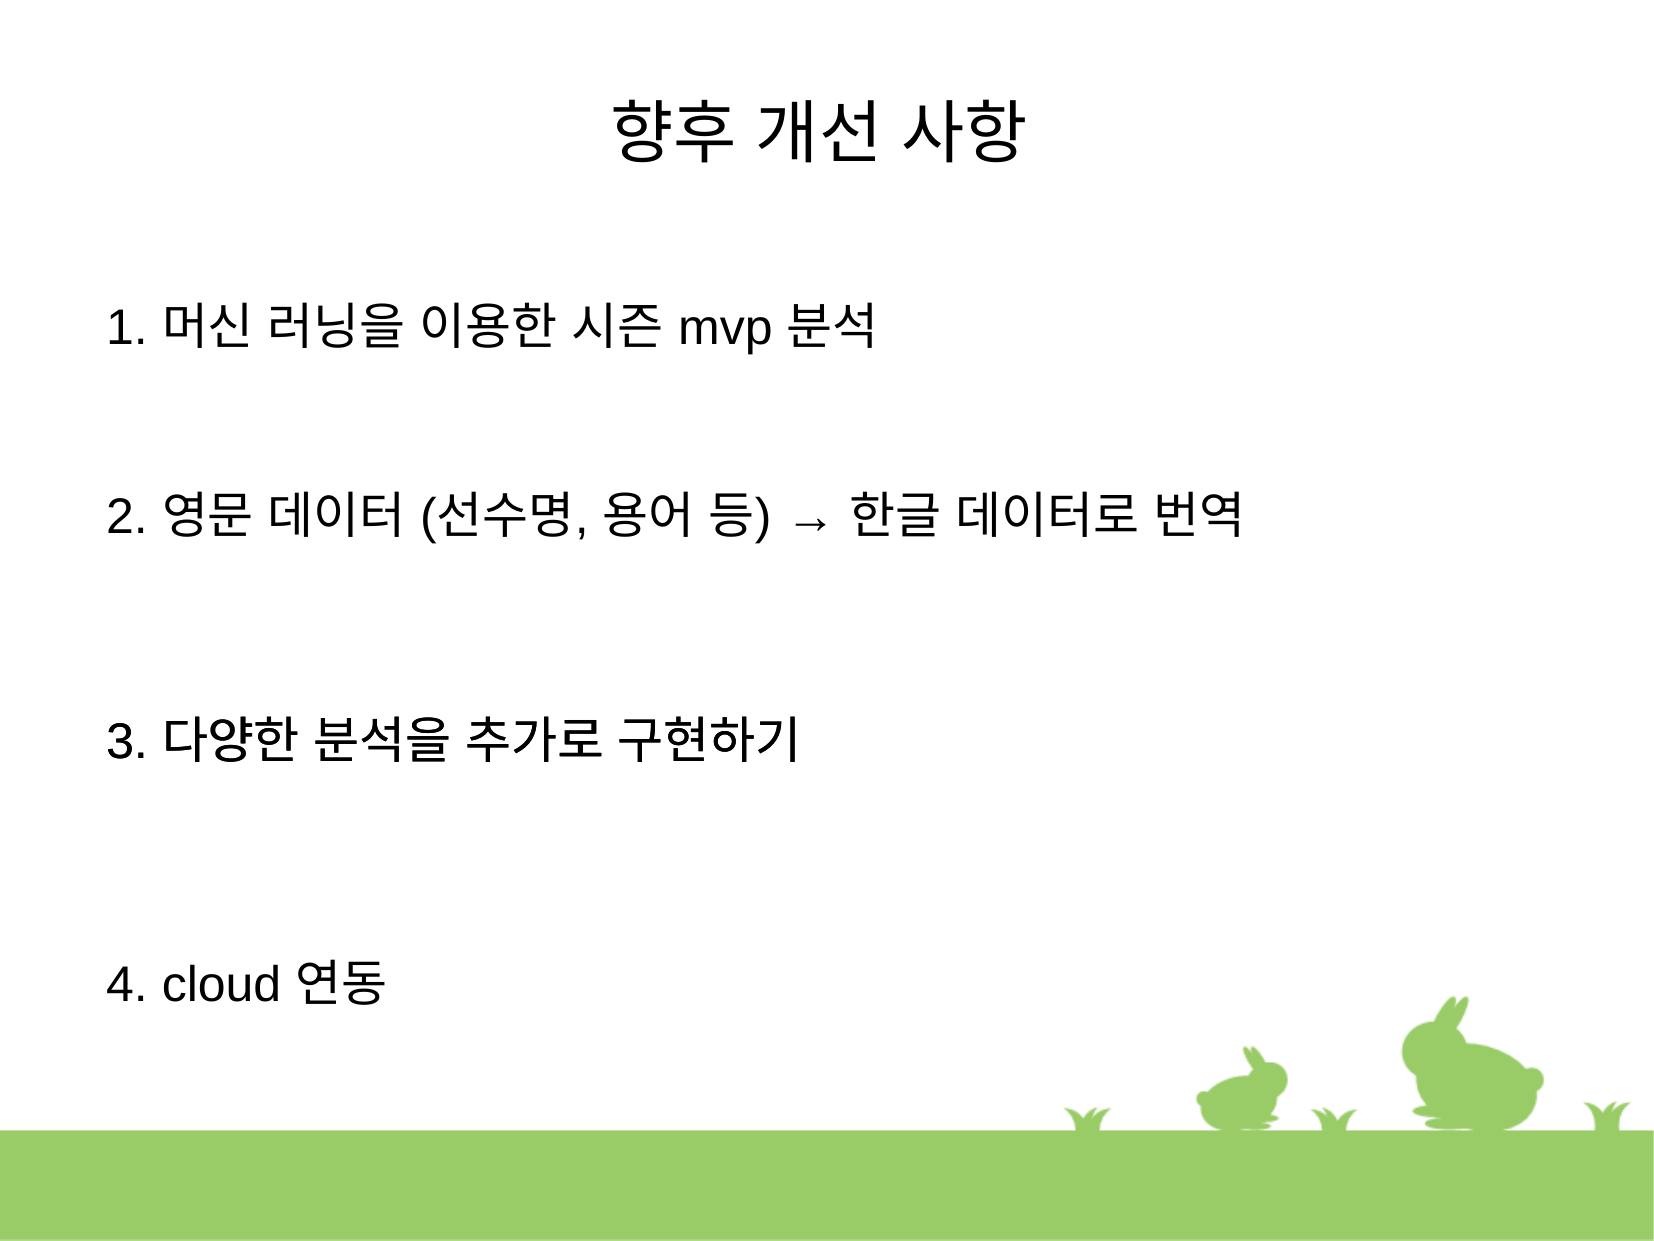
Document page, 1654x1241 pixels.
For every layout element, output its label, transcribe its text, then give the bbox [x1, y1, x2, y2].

picture [0, 0, 1654, 1241]
title 2. 영문 데이터 (선수명, 용어 등) → 한글 데이터로 번역 [106, 435, 1595, 573]
title 3. 다양한 분석을 추가로 구현하기 [106, 642, 1595, 815]
title 1. 머신 러닝을 이용한 시즌 mvp 분석 [106, 236, 1595, 409]
title [35, 49, 1642, 1146]
title 향후 개선 사항 [94, 23, 1583, 201]
title 4. cloud 연동 [106, 885, 1595, 1058]
